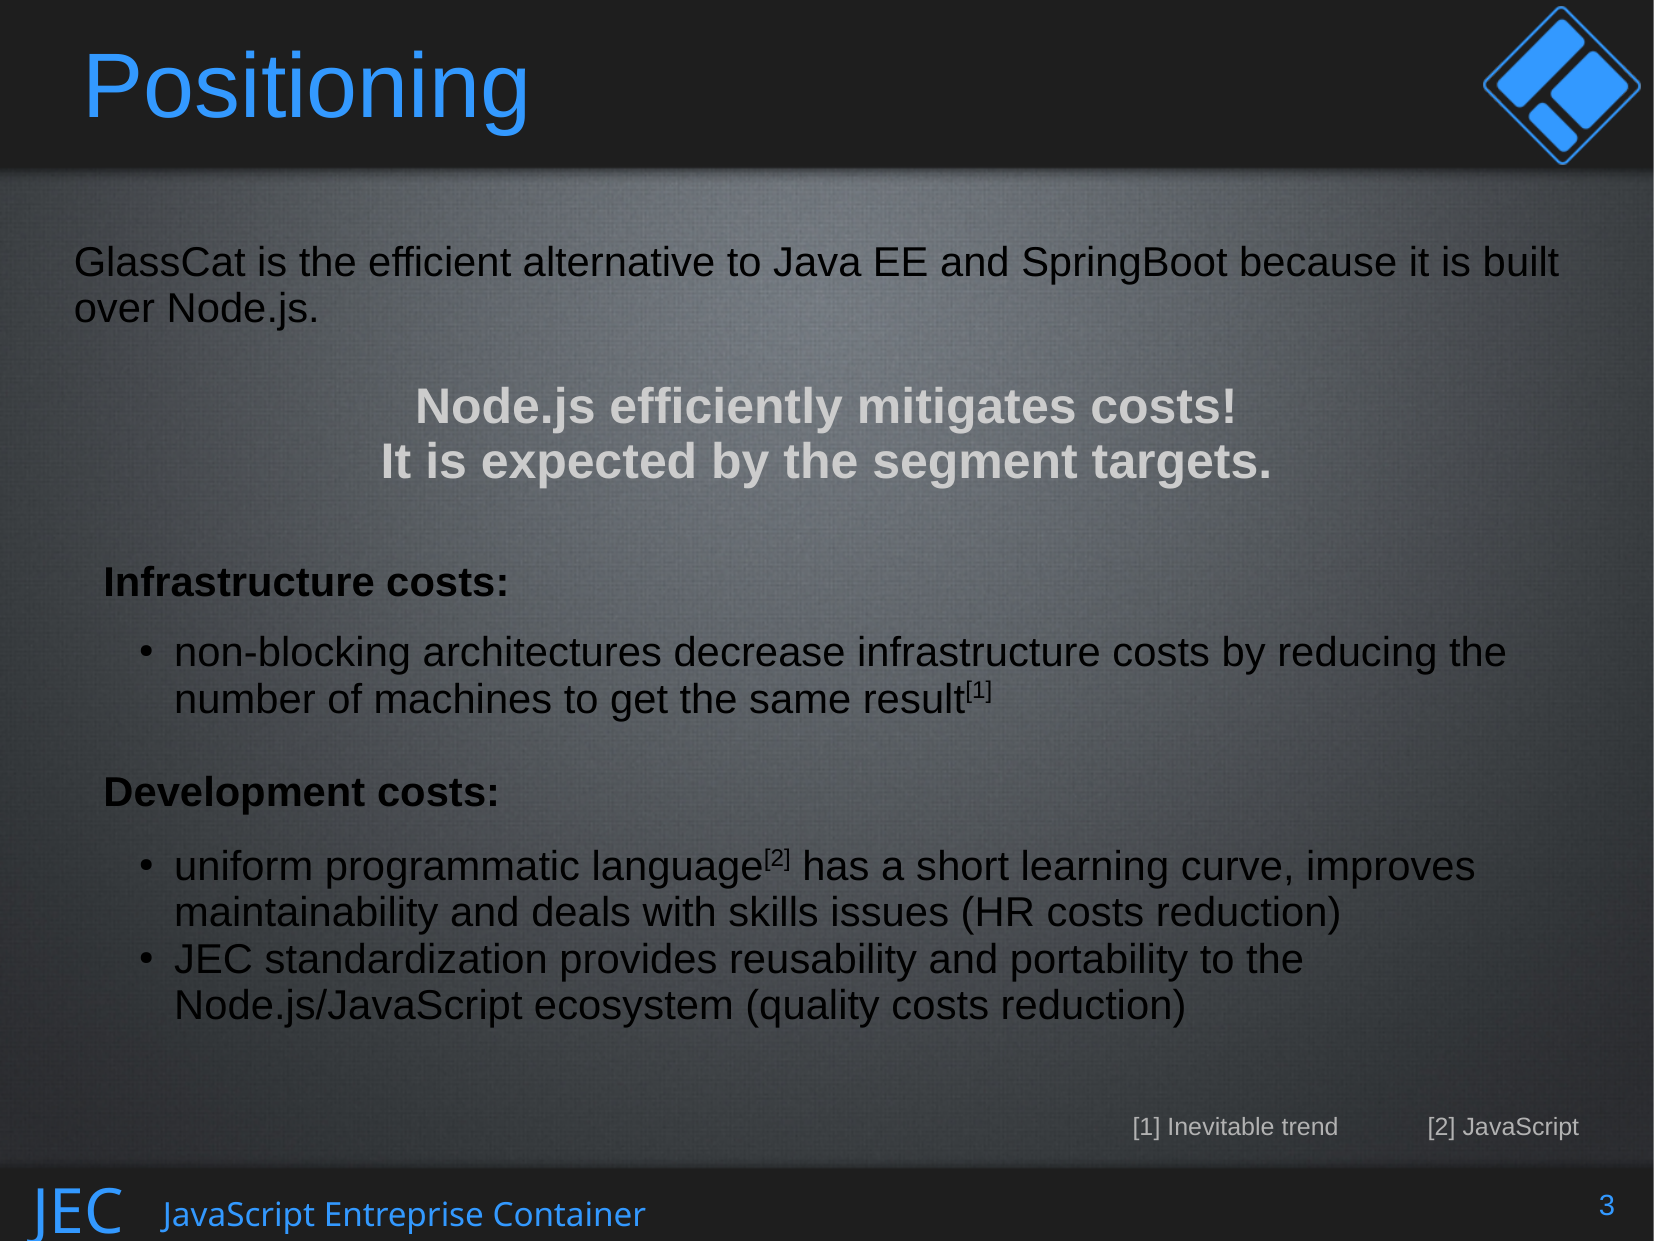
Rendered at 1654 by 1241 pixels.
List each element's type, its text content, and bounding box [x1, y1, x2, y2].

text_box 3 [744, 1181, 1630, 1229]
title Positioning [82, 23, 1441, 147]
text_box JEC [17, 1159, 149, 1241]
text_box [1] Inevitable trend [2] JavaScript [59, 1105, 1595, 1164]
text_box JavaScript Entreprise Container [148, 1183, 651, 1241]
text_box Infrastructure costs: non-blocking architectures decrease infrastructure costs by reducing the number of machines to get the same result[1] Development costs: uniform programmatic language[2] has a short learning curve, improves maintainability and deals with skills issues (HR costs reduction) JEC standardization provides reusability and portability to the Node.js/JavaScript ecosystem (quality costs reduction) [88, 551, 1565, 1044]
picture [0, 0, 1654, 1241]
text_box GlassCat is the efficient alternative to Java EE and SpringBoot because it is built over Node.js. Node.js efficiently mitigates costs! It is expected by the segment targets. [59, 231, 1595, 501]
